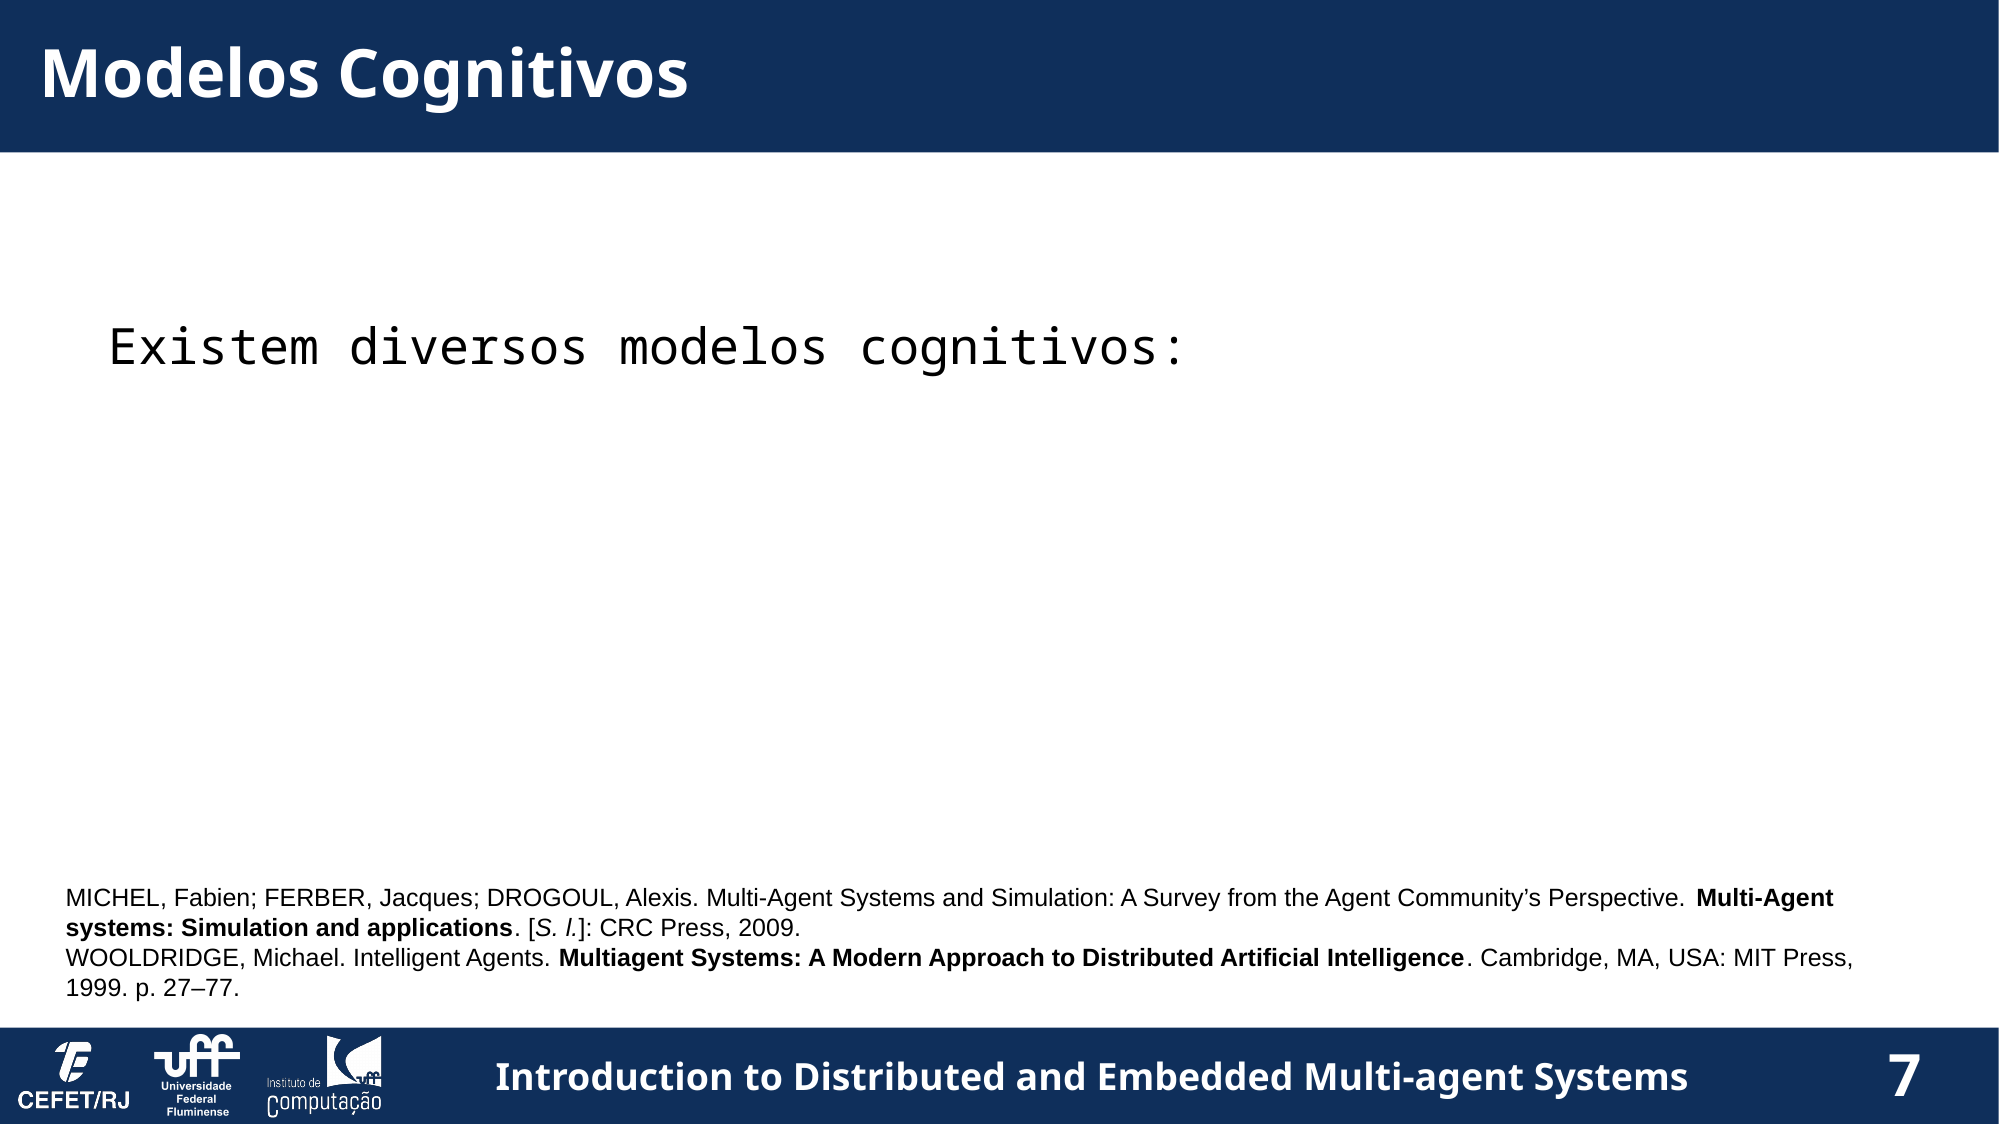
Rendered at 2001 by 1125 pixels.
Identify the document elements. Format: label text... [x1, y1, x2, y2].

picture [265, 1039, 383, 1118]
picture [153, 1039, 241, 1121]
picture [18, 1021, 129, 1125]
text_box Modelos Cognitivos [25, 23, 1999, 119]
text_box MICHEL, Fabien; FERBER, Jacques; DROGOUL, Alexis. Multi-Agent Systems and Simulation: A Survey from the Agent Community’s Perspective. Multi-Agent systems: Simulation and applications. [S. l.]: CRC Press, 2009. WOOLDRIDGE, Michael. Intelligent Agents. Multiagent Systems: A Modern Approach to Distributed Artificial Intelligence. Cambridge, MA, USA: MIT Press, 1999. p. 27–77. [50, 874, 1939, 1039]
text_box Existem diversos modelos cognitivos: [47, 307, 1431, 382]
